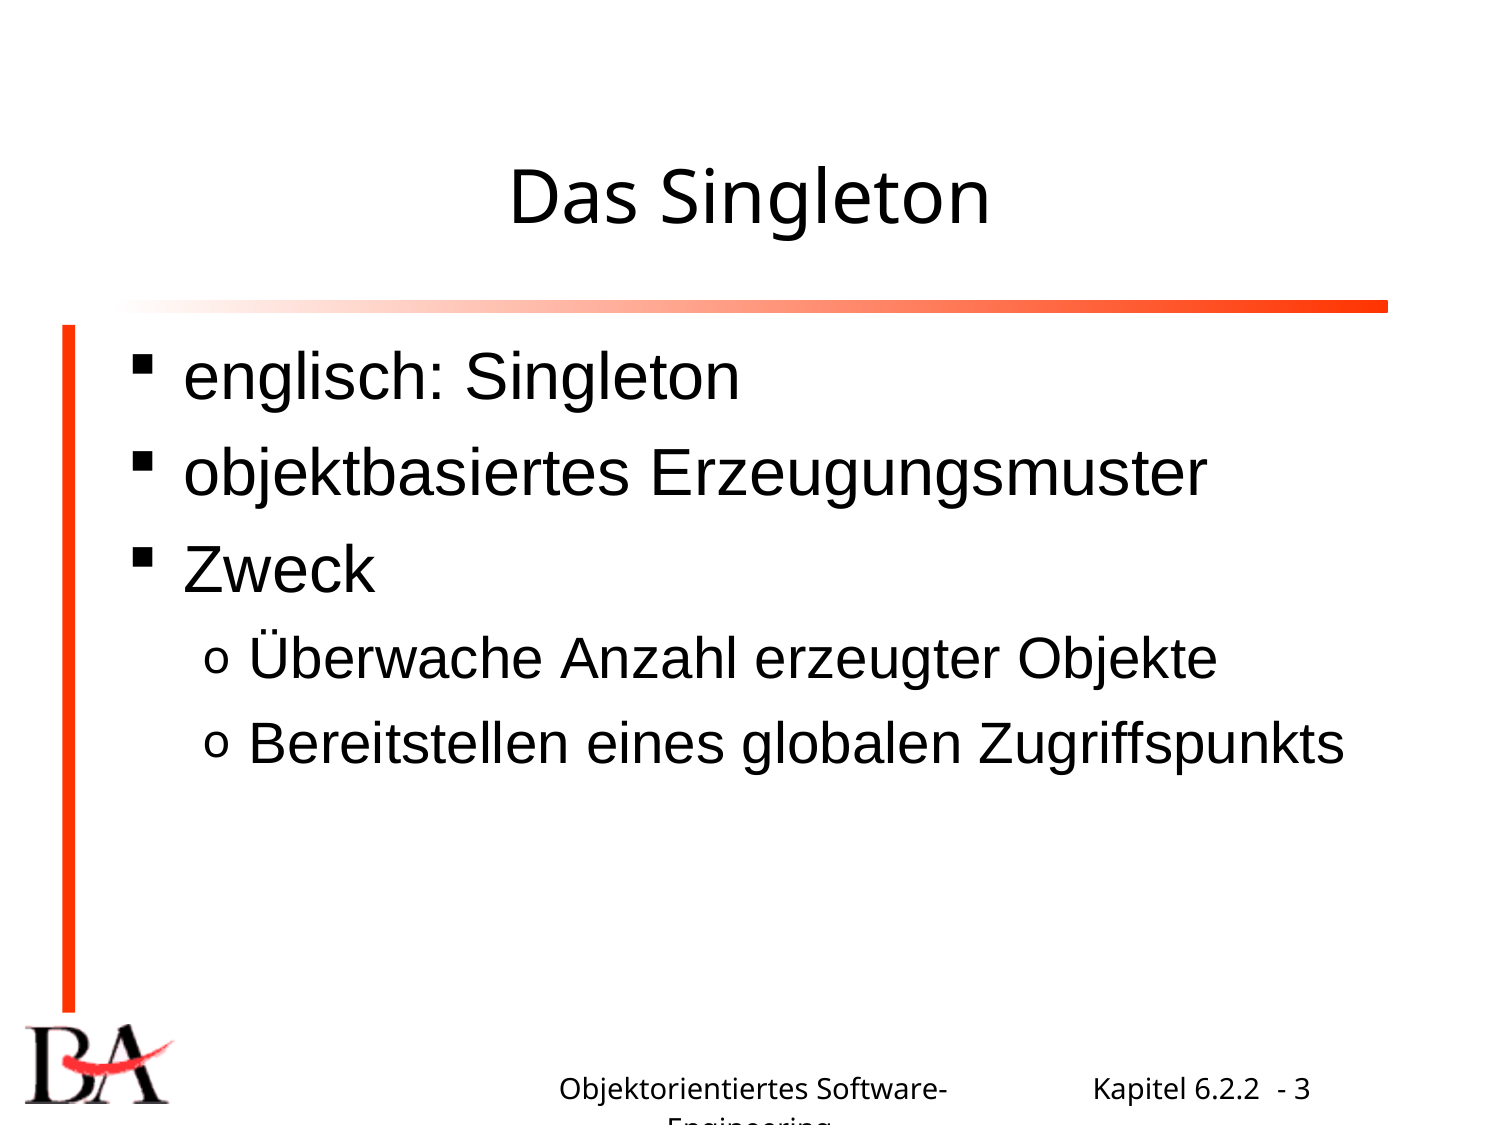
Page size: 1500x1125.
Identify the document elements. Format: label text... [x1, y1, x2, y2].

list englisch: Singleton objektbasiertes Erzeugungsmuster Zweck Überwache Anzahl erzeugter Objekte Bereitstellen eines globalen Zugriffspunkts [112, 324, 1388, 1051]
picture [24, 1024, 175, 1104]
title Das Singleton [112, 99, 1388, 288]
